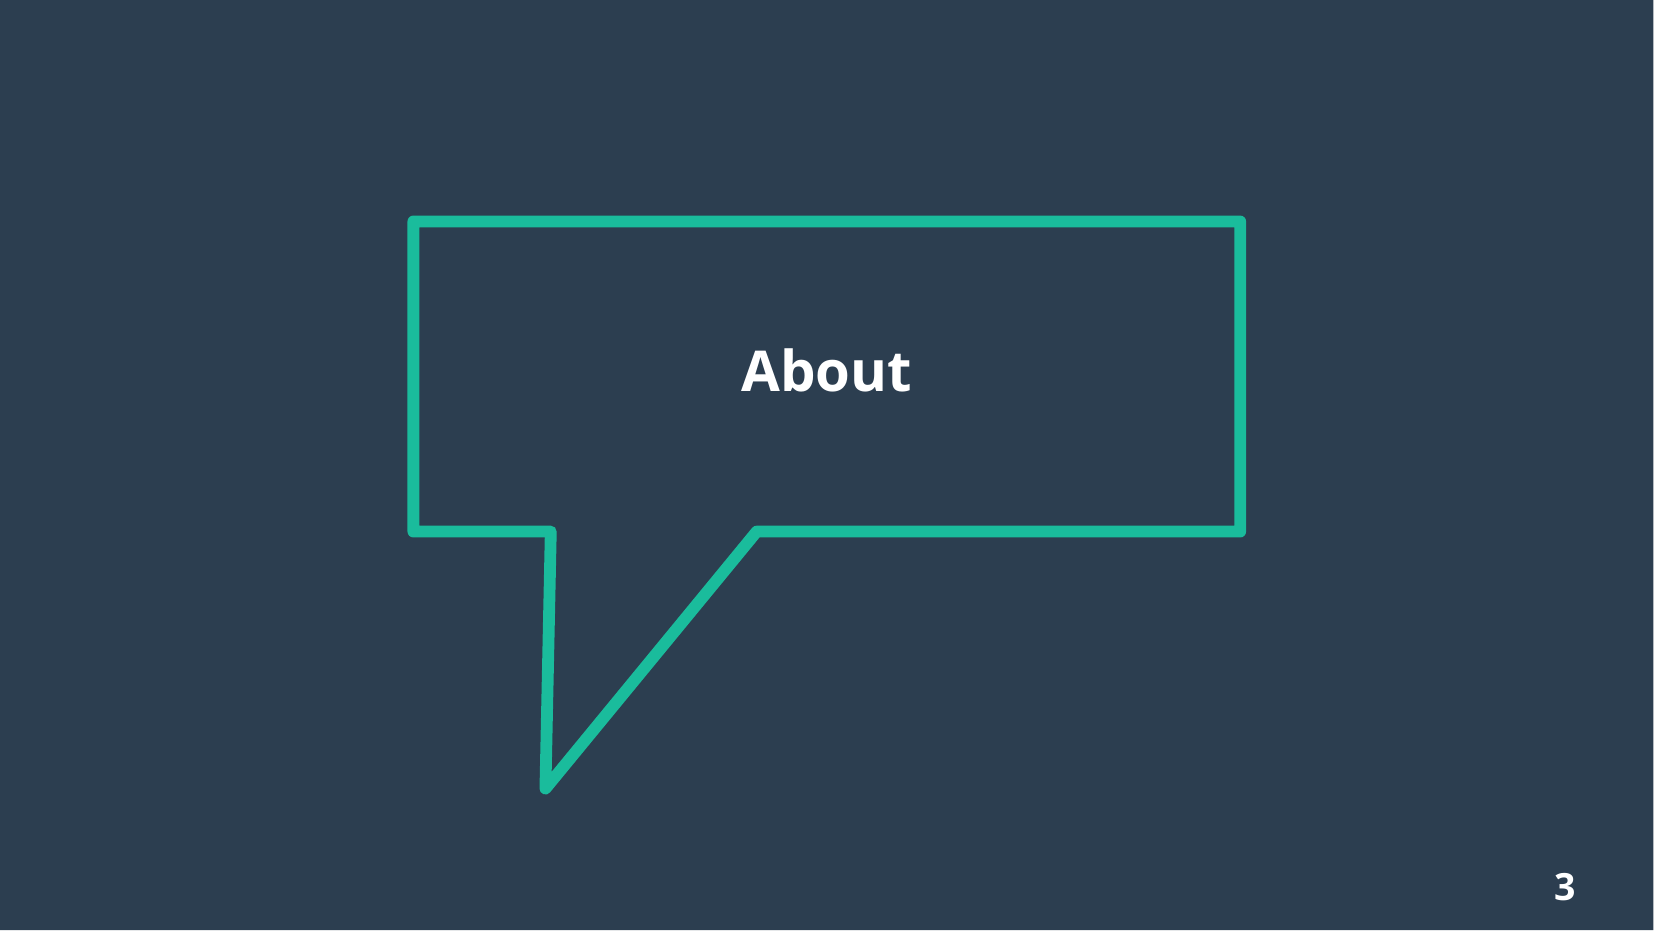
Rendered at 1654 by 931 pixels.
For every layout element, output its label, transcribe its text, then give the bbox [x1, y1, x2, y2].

title About [442, 236, 1211, 502]
